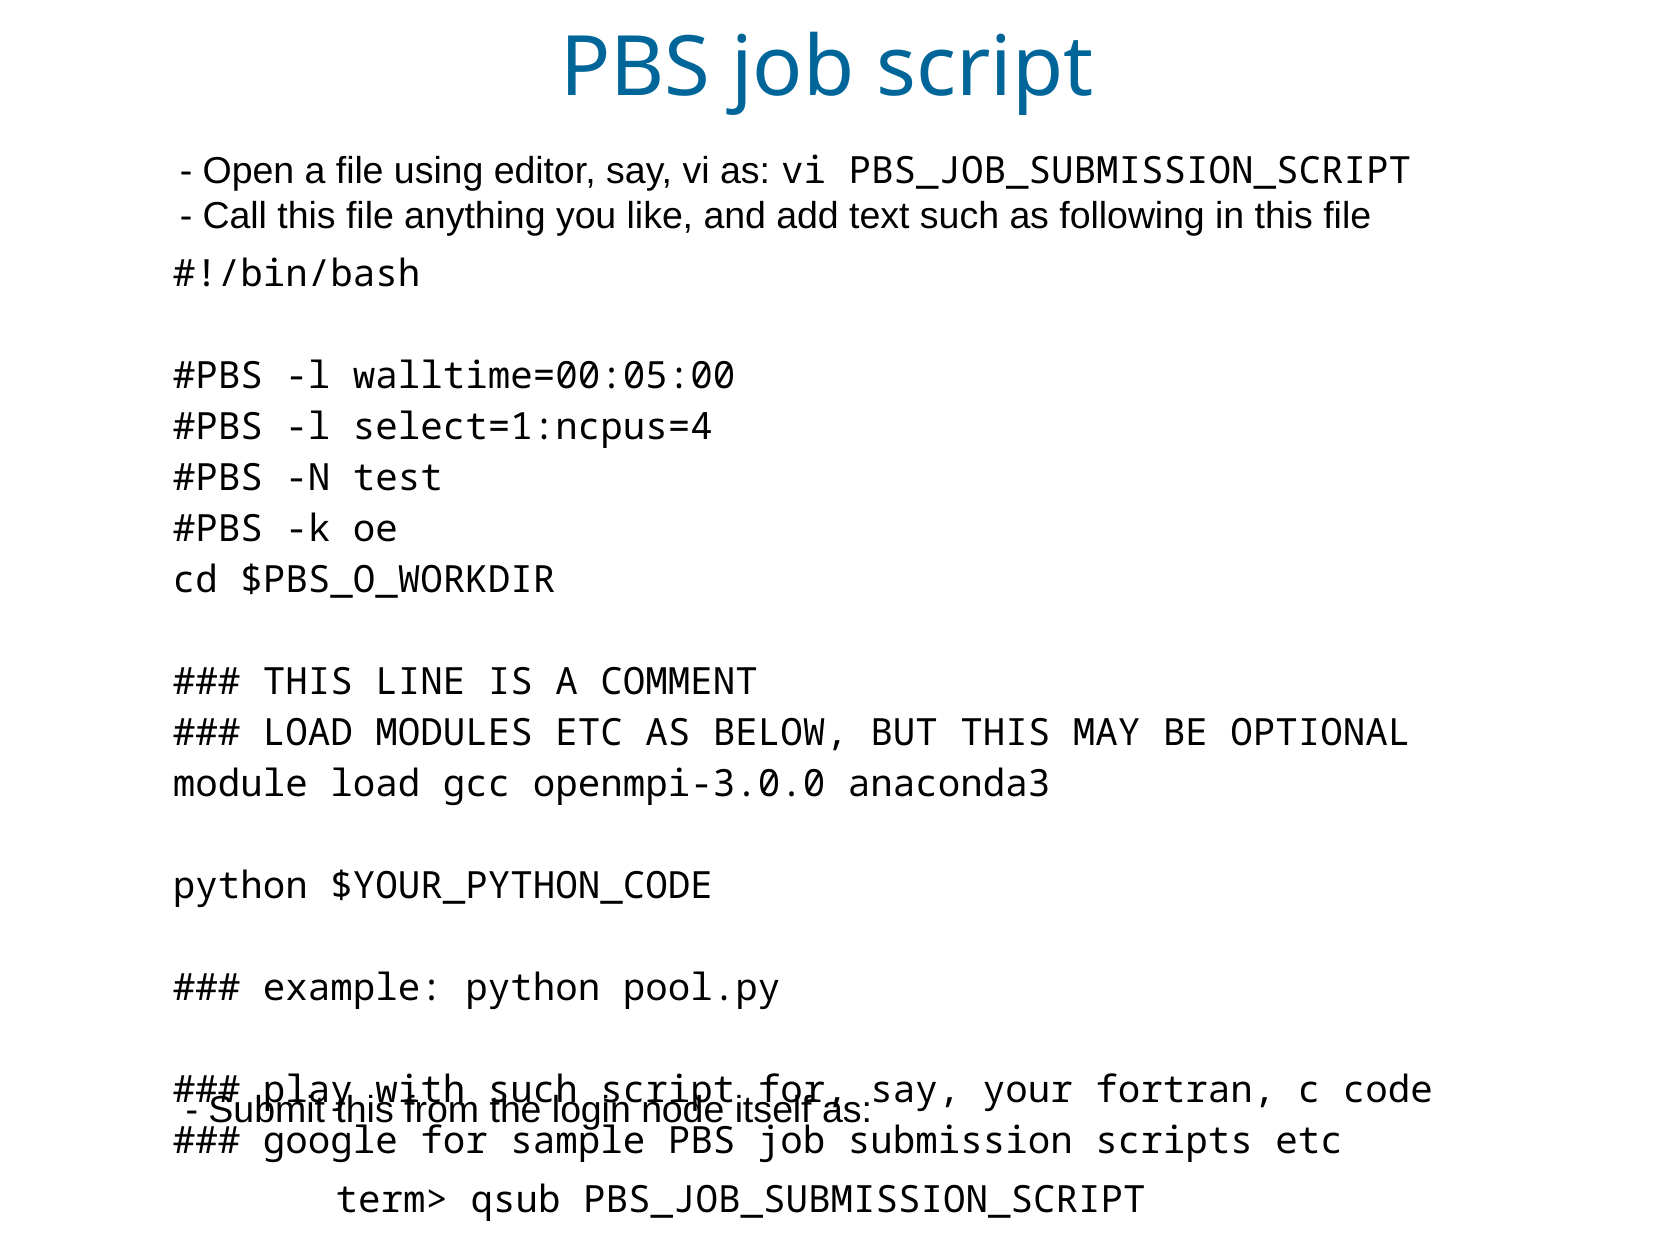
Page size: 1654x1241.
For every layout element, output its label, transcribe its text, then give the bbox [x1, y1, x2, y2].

text_box - Submit this from the login node itself as: term> qsub PBS_JOB_SUBMISSION_SCRIPT [170, 1081, 1393, 1226]
text_box #!/bin/bash #PBS -l walltime=00:05:00 #PBS -l select=1:ncpus=4 #PBS -N test #PBS -k oe cd $PBS_O_WORKDIR ### THIS LINE IS A COMMENT ### LOAD MODULES ETC AS BELOW, BUT THIS MAY BE OPTIONAL module load gcc openmpi-3.0.0 anaconda3 python $YOUR_PYTHON_CODE ### example: python pool.py ### play with such script for, say, your fortran, c code ### google for sample PBS job submission scripts etc [158, 238, 1501, 1051]
text_box - Open a file using editor, say, vi as: vi PBS_JOB_SUBMISSION_SCRIPT - Call this file anything you like, and add text such as following in this file [165, 136, 1426, 239]
title PBS job script [82, 9, 1571, 117]
